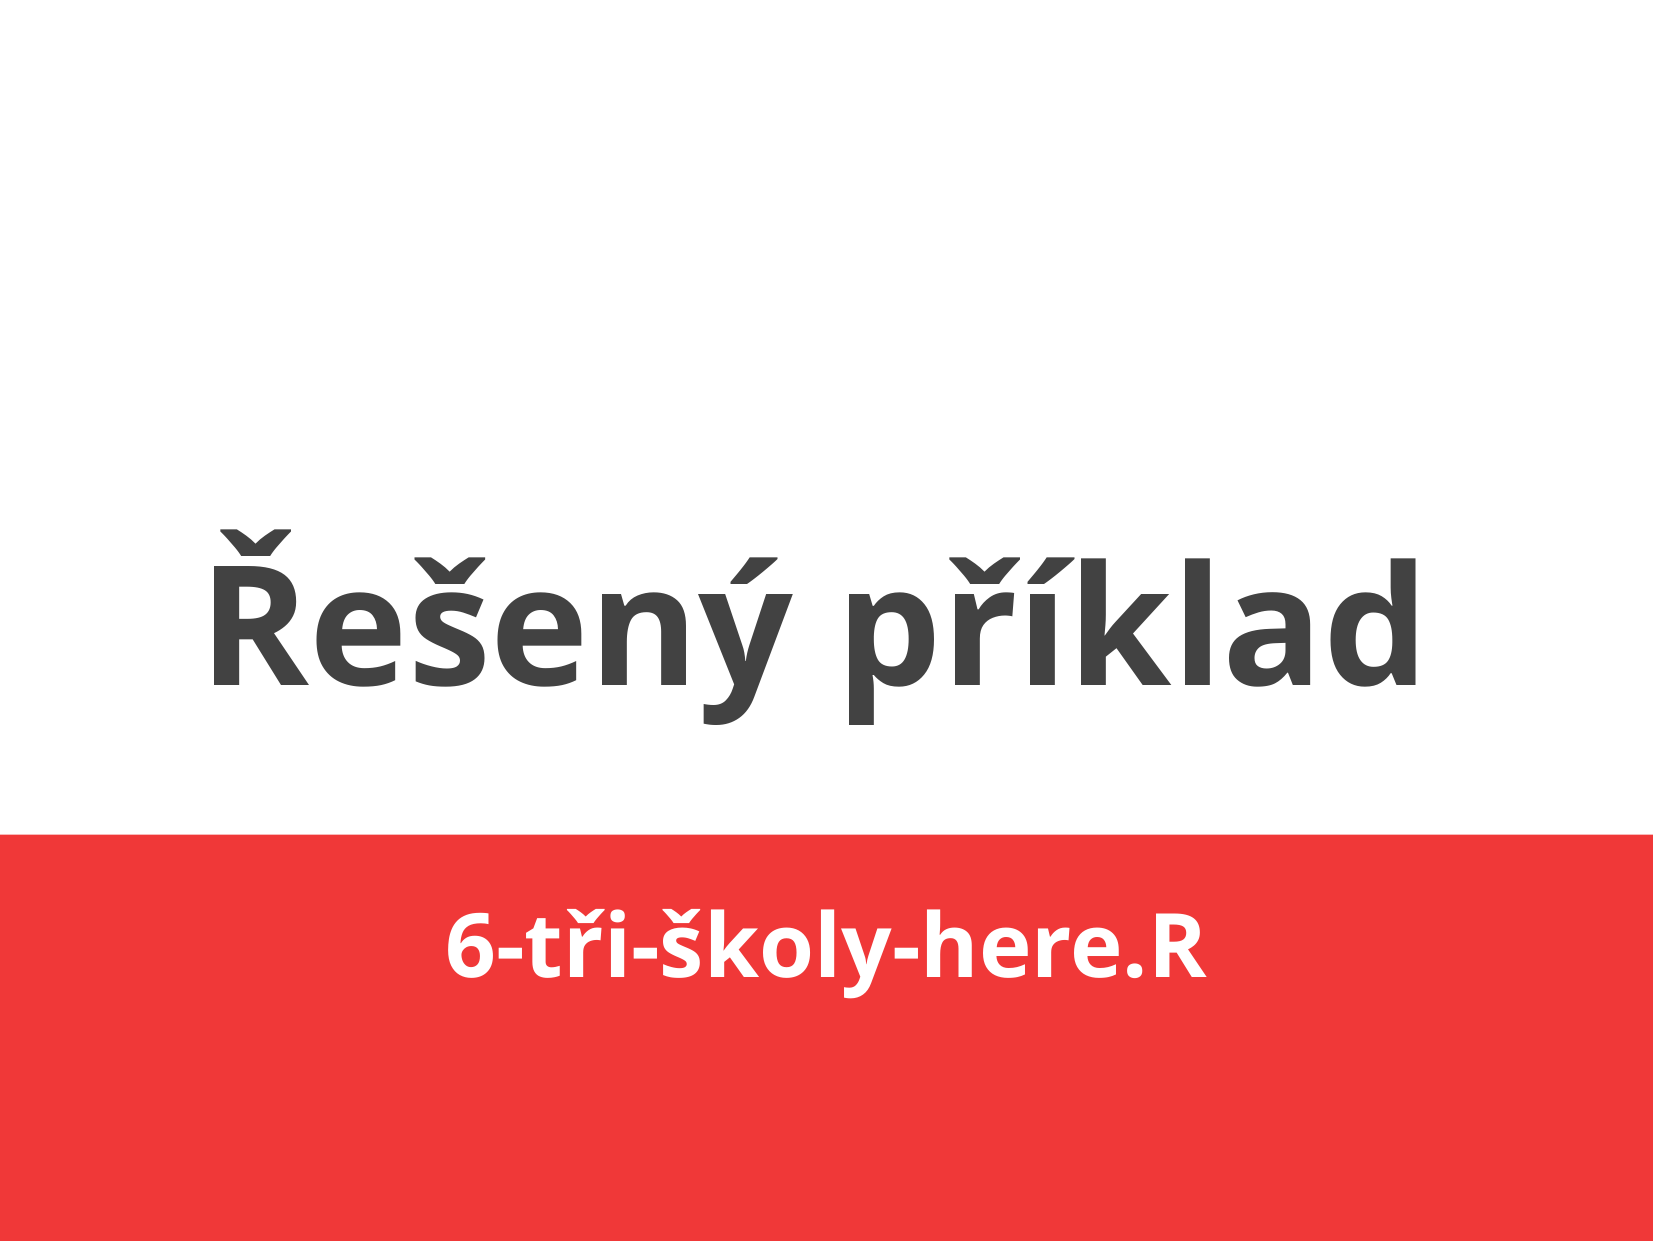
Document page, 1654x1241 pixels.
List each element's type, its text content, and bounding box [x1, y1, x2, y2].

title Řešený příklad [70, 517, 1559, 725]
list 6-tři-školy-here.R [82, 881, 1571, 1010]
